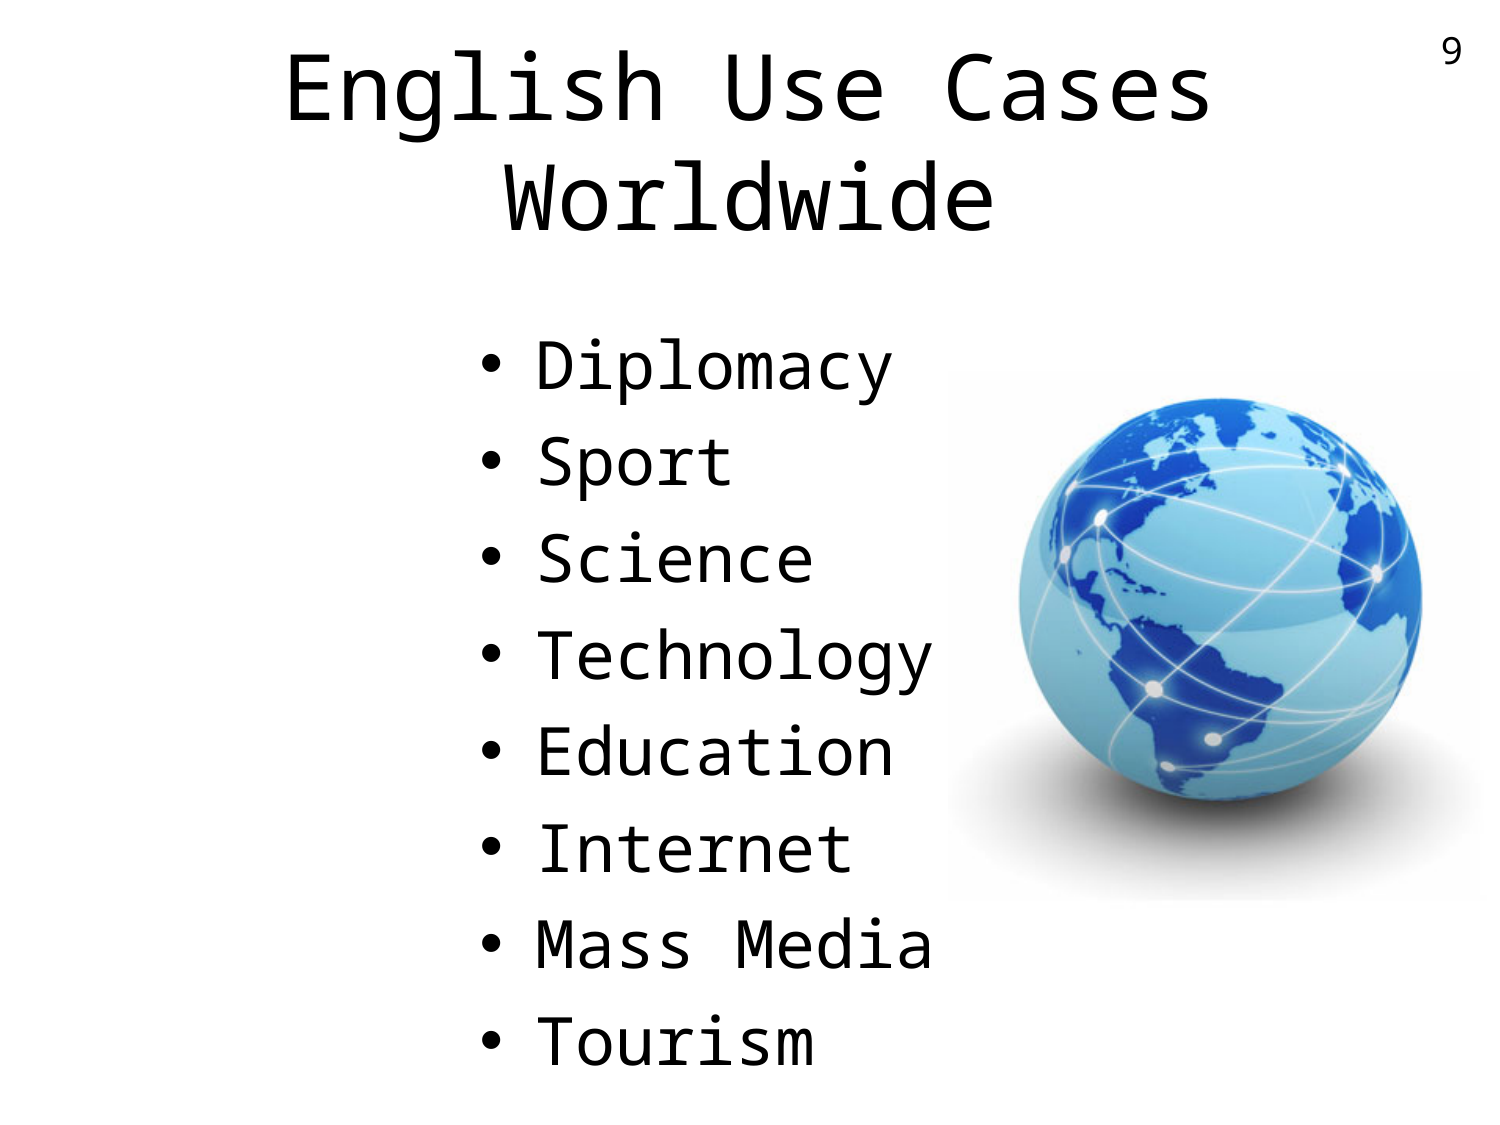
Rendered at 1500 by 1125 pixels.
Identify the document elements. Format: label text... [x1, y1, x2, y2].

text_box <number> [1127, 19, 1478, 79]
title English Use Cases Worldwide [75, 21, 1426, 257]
picture [948, 371, 1500, 916]
list Diplomacy Sport Science Technology Education Internet Mass Media Tourism [464, 314, 1099, 1087]
